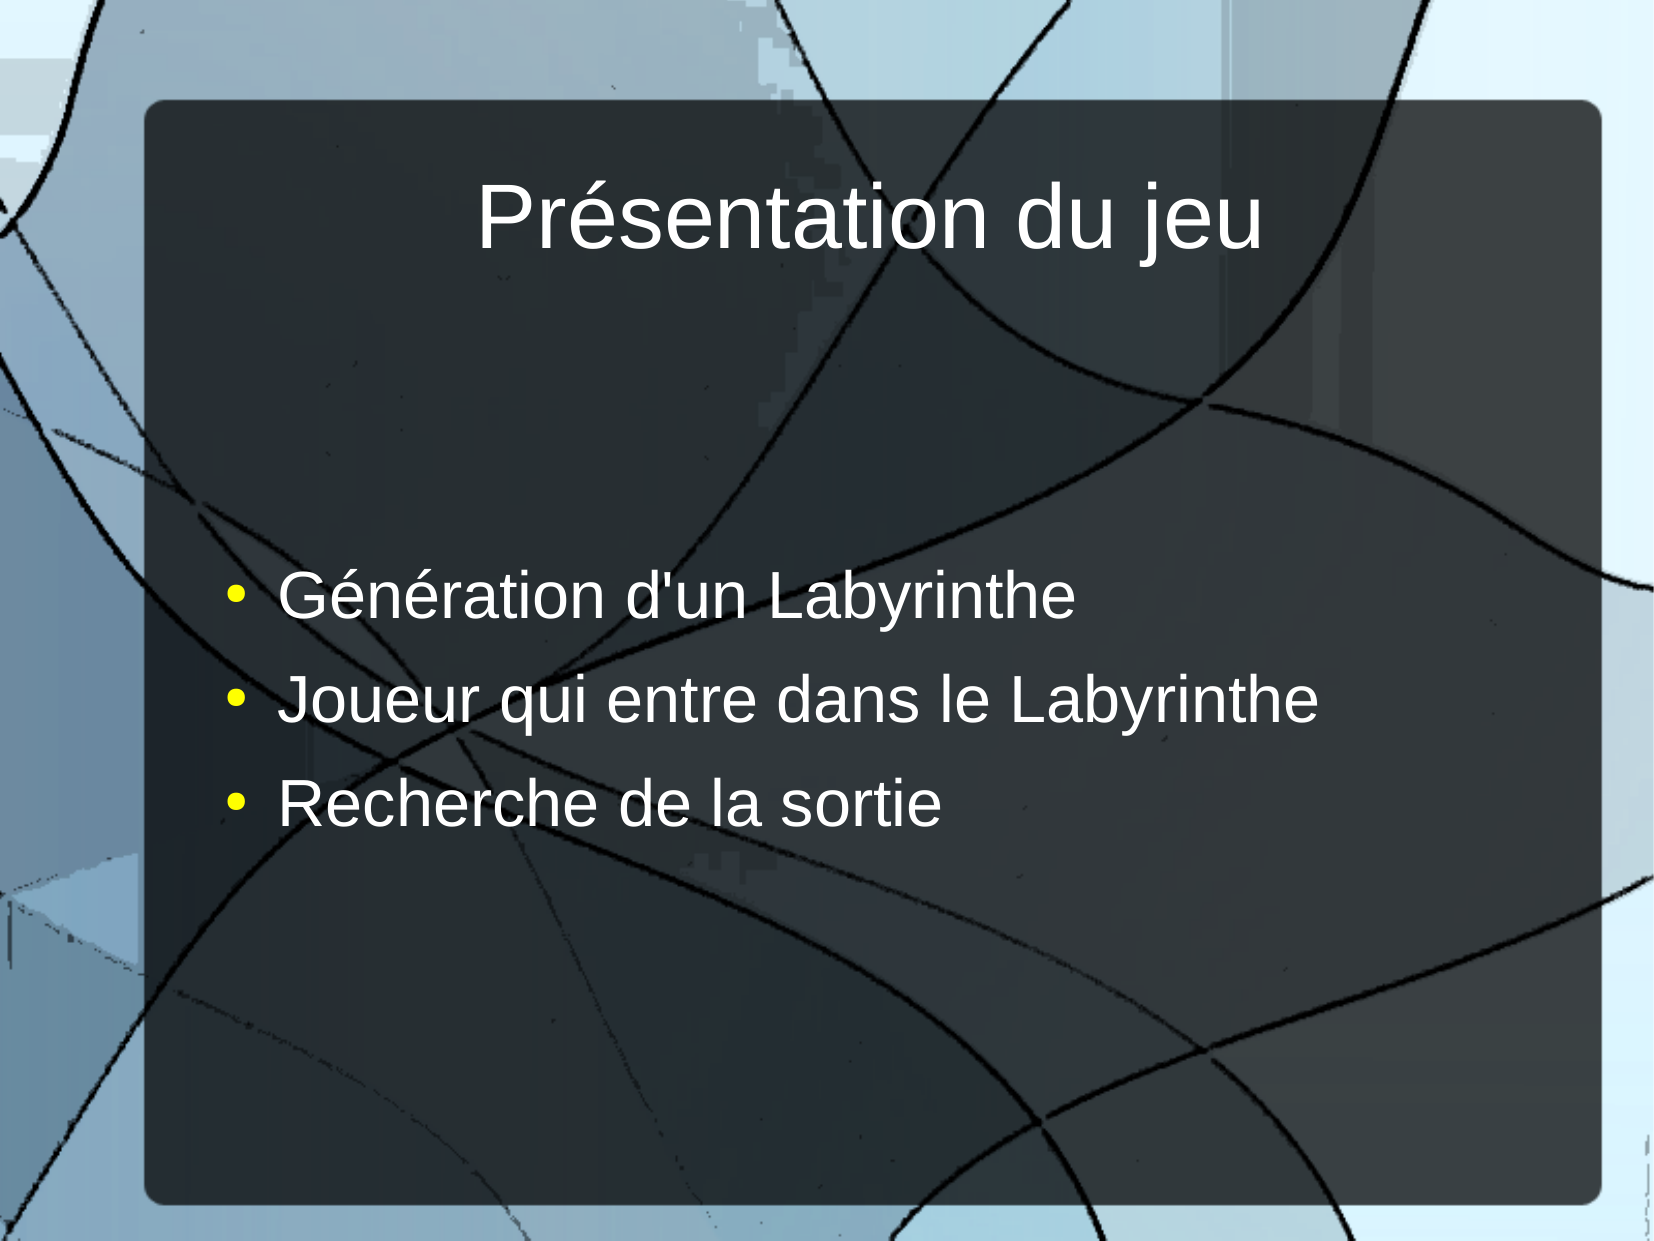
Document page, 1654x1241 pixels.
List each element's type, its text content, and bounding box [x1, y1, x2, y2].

title Présentation du jeu [159, 115, 1583, 318]
list Génération d'un Labyrinthe Joueur qui entre dans le Labyrinthe Recherche de la sortie [206, 349, 1571, 1153]
picture [0, 0, 1654, 1241]
